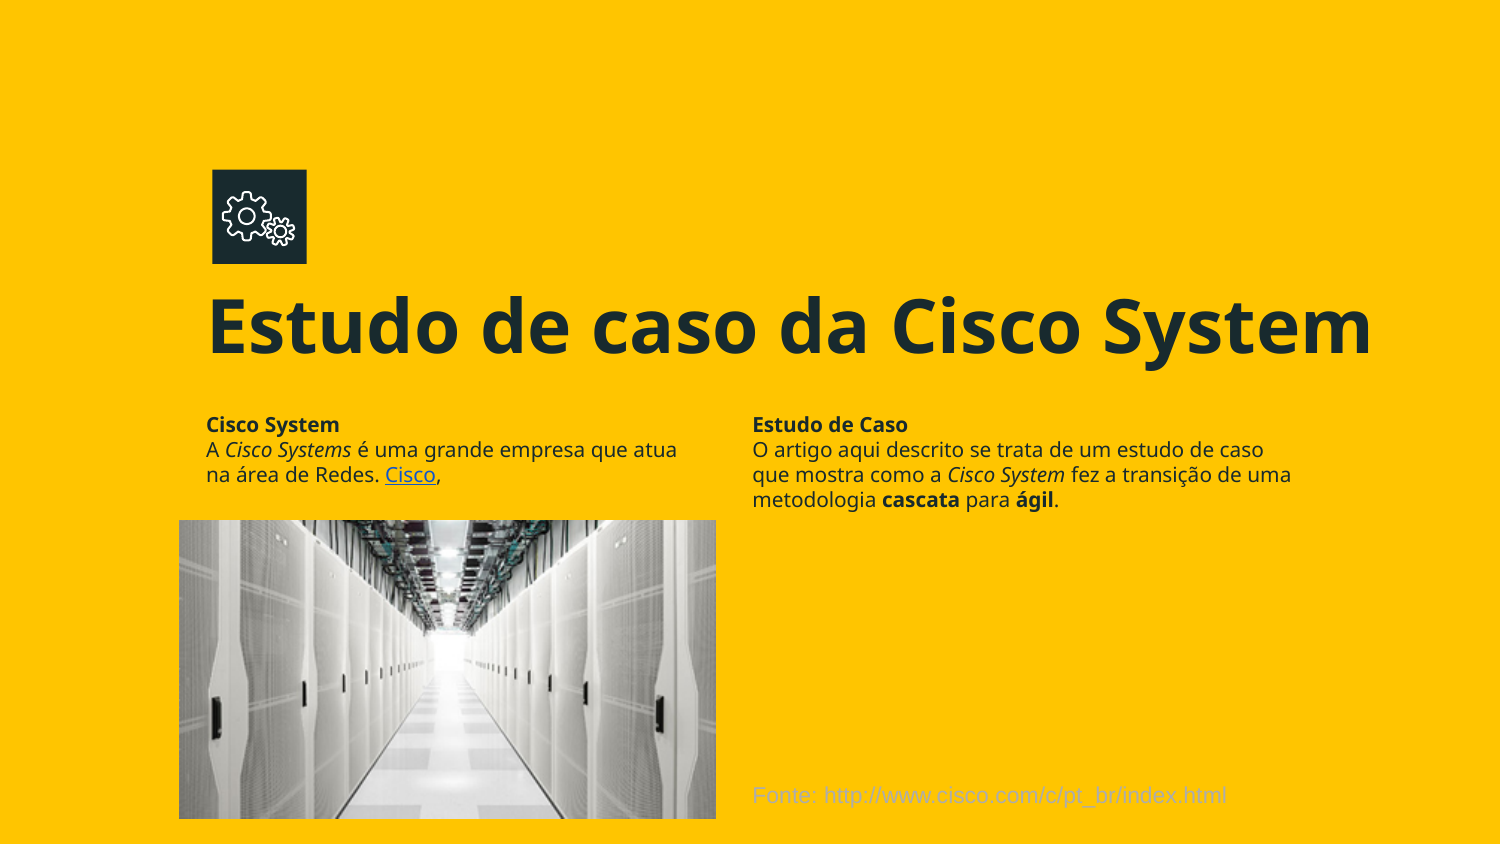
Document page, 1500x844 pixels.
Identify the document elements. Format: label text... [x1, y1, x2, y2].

list Estudo de Caso O artigo aqui descrito se trata de um estudo de caso que mostra como a Cisco System fez a transição de uma metodologia cascata para ágil. [737, 396, 1309, 621]
title Estudo de caso da Cisco System [190, 263, 1433, 388]
text_box Fonte: http://www.cisco.com/c/pt_br/index.html [737, 761, 1500, 844]
list Cisco System A Cisco Systems é uma grande empresa que atua na área de Redes. Cisco, [190, 396, 704, 520]
picture [179, 520, 716, 819]
